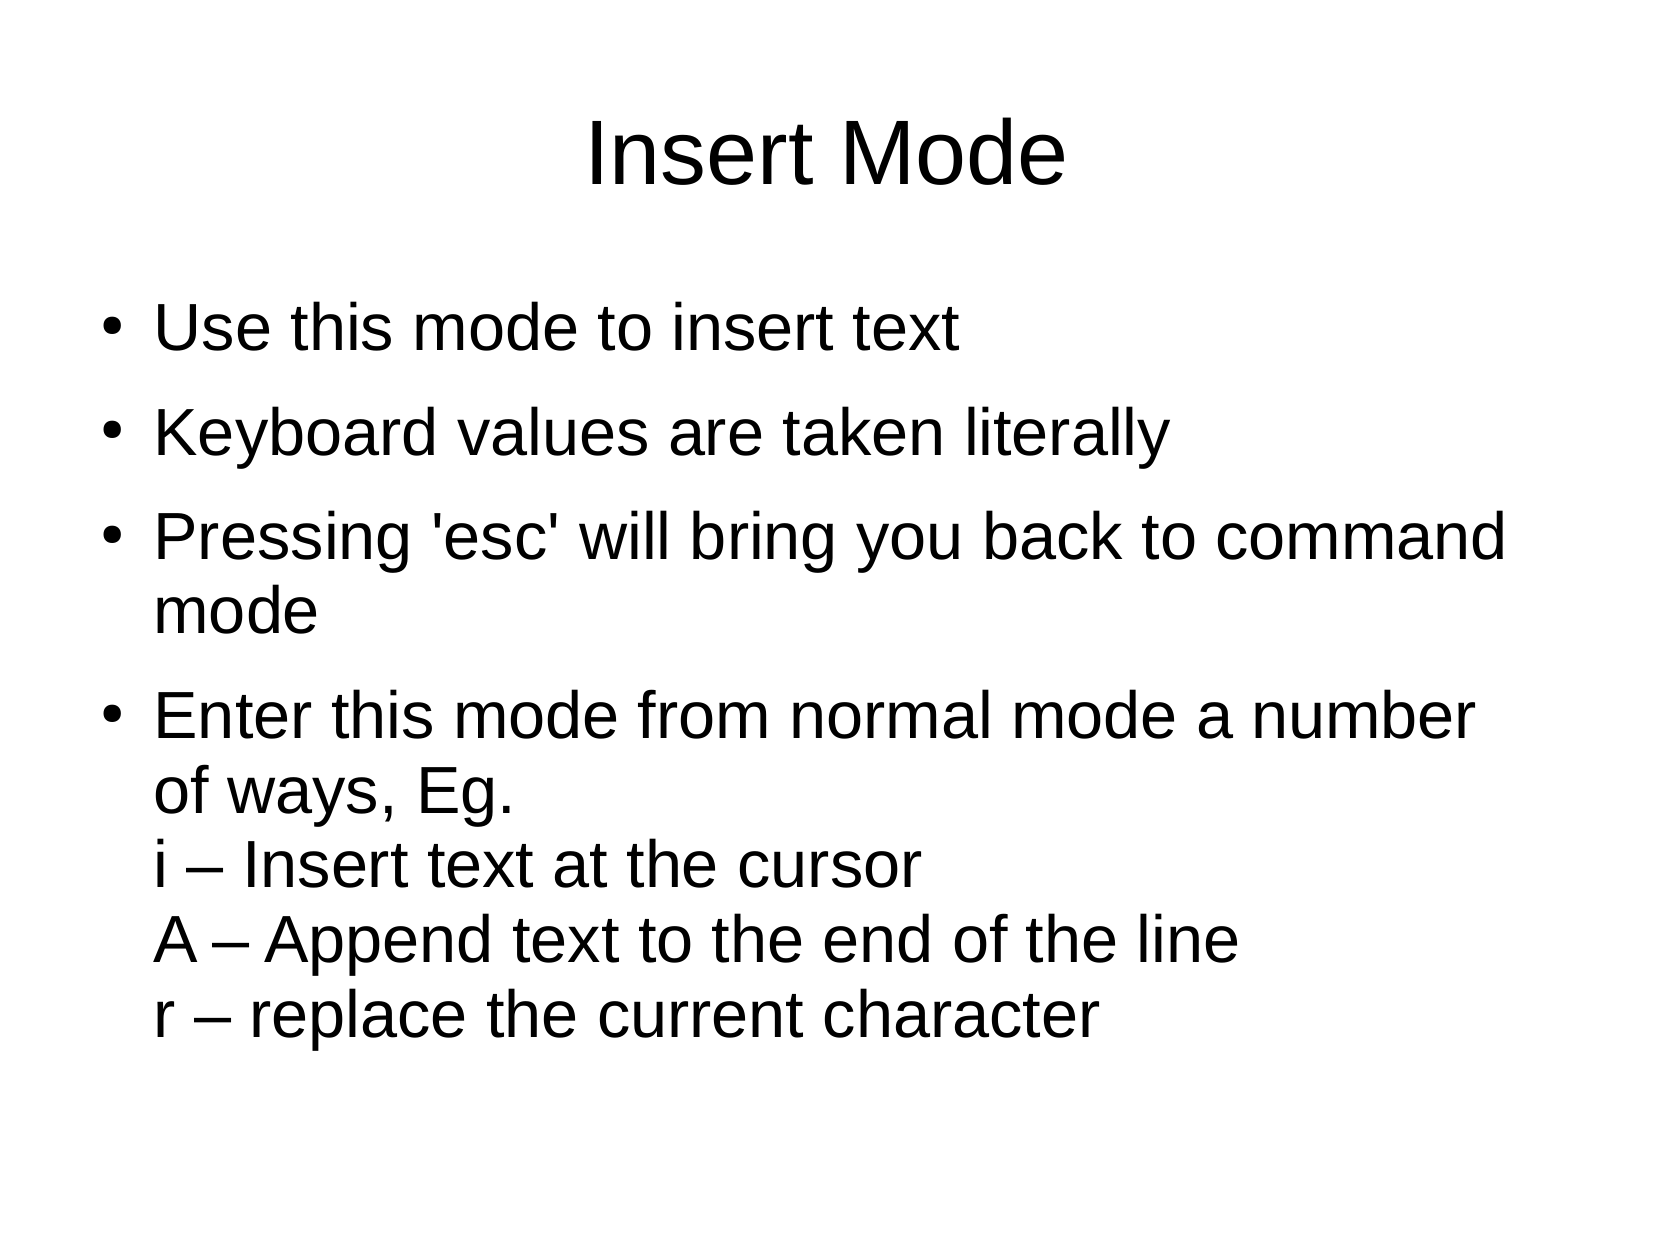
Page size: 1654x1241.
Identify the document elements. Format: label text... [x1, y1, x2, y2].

list Use this mode to insert text Keyboard values are taken literally Pressing 'esc' will bring you back to command mode Enter this mode from normal mode a number of ways, Eg. i – Insert text at the cursor A – Append text to the end of the line r – replace the current character [82, 290, 1538, 1146]
title Insert Mode [82, 49, 1571, 257]
